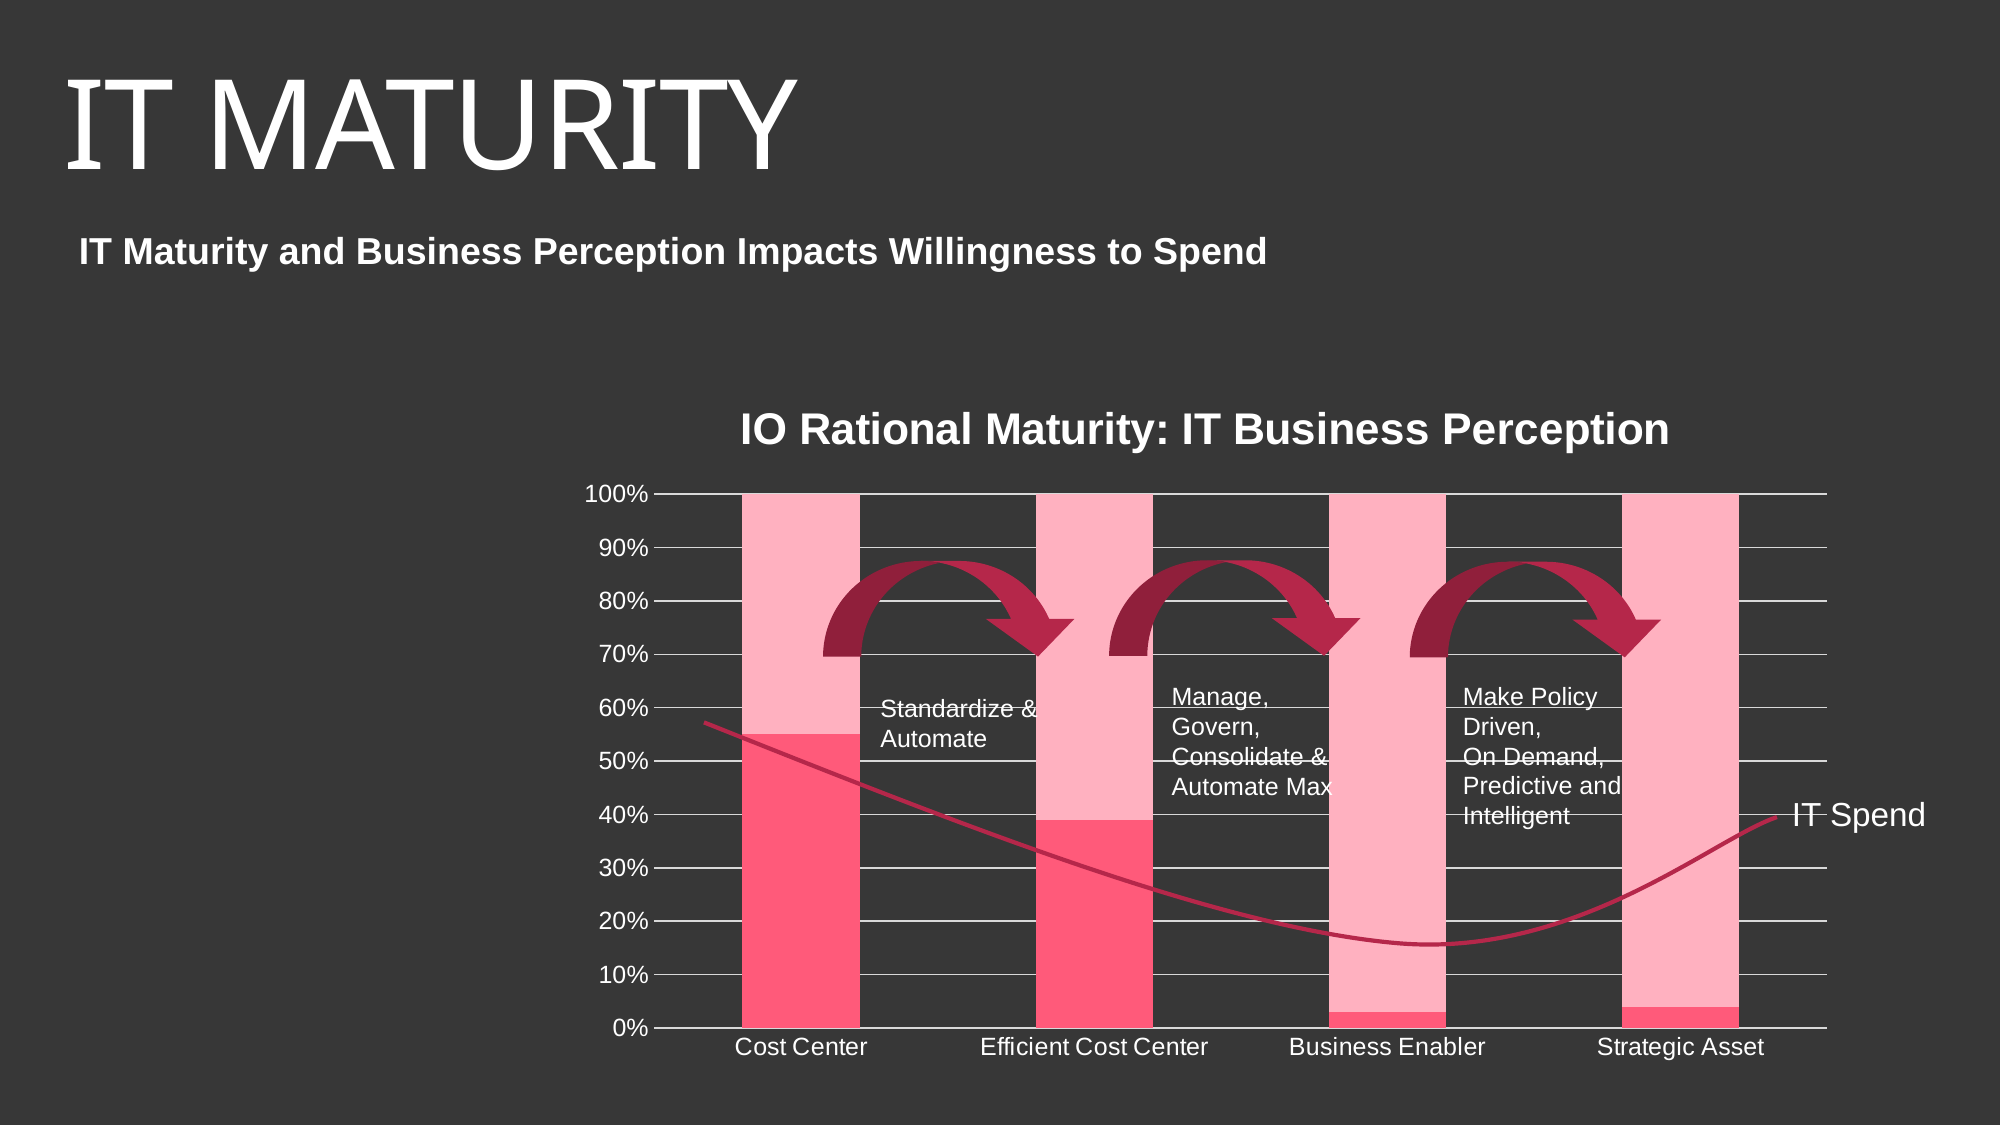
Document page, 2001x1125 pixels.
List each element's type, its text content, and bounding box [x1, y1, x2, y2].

text_box IT Maturity and Business Perception Impacts Willingness to Spend [64, 225, 1303, 261]
text_box Make Policy Driven, On Demand, Predictive and Intelligent [1448, 672, 1642, 868]
text_box Manage, Govern, Consolidate & Automate Max [1156, 673, 1369, 808]
text_box [1409, 561, 1662, 658]
chart [558, 369, 1854, 1075]
text_box [1109, 560, 1361, 656]
text_box [823, 560, 1075, 657]
text_box Standardize & Automate [865, 685, 1078, 760]
text_box IT Spend [1777, 786, 1967, 841]
text_box IT Maturity [64, 61, 1774, 290]
